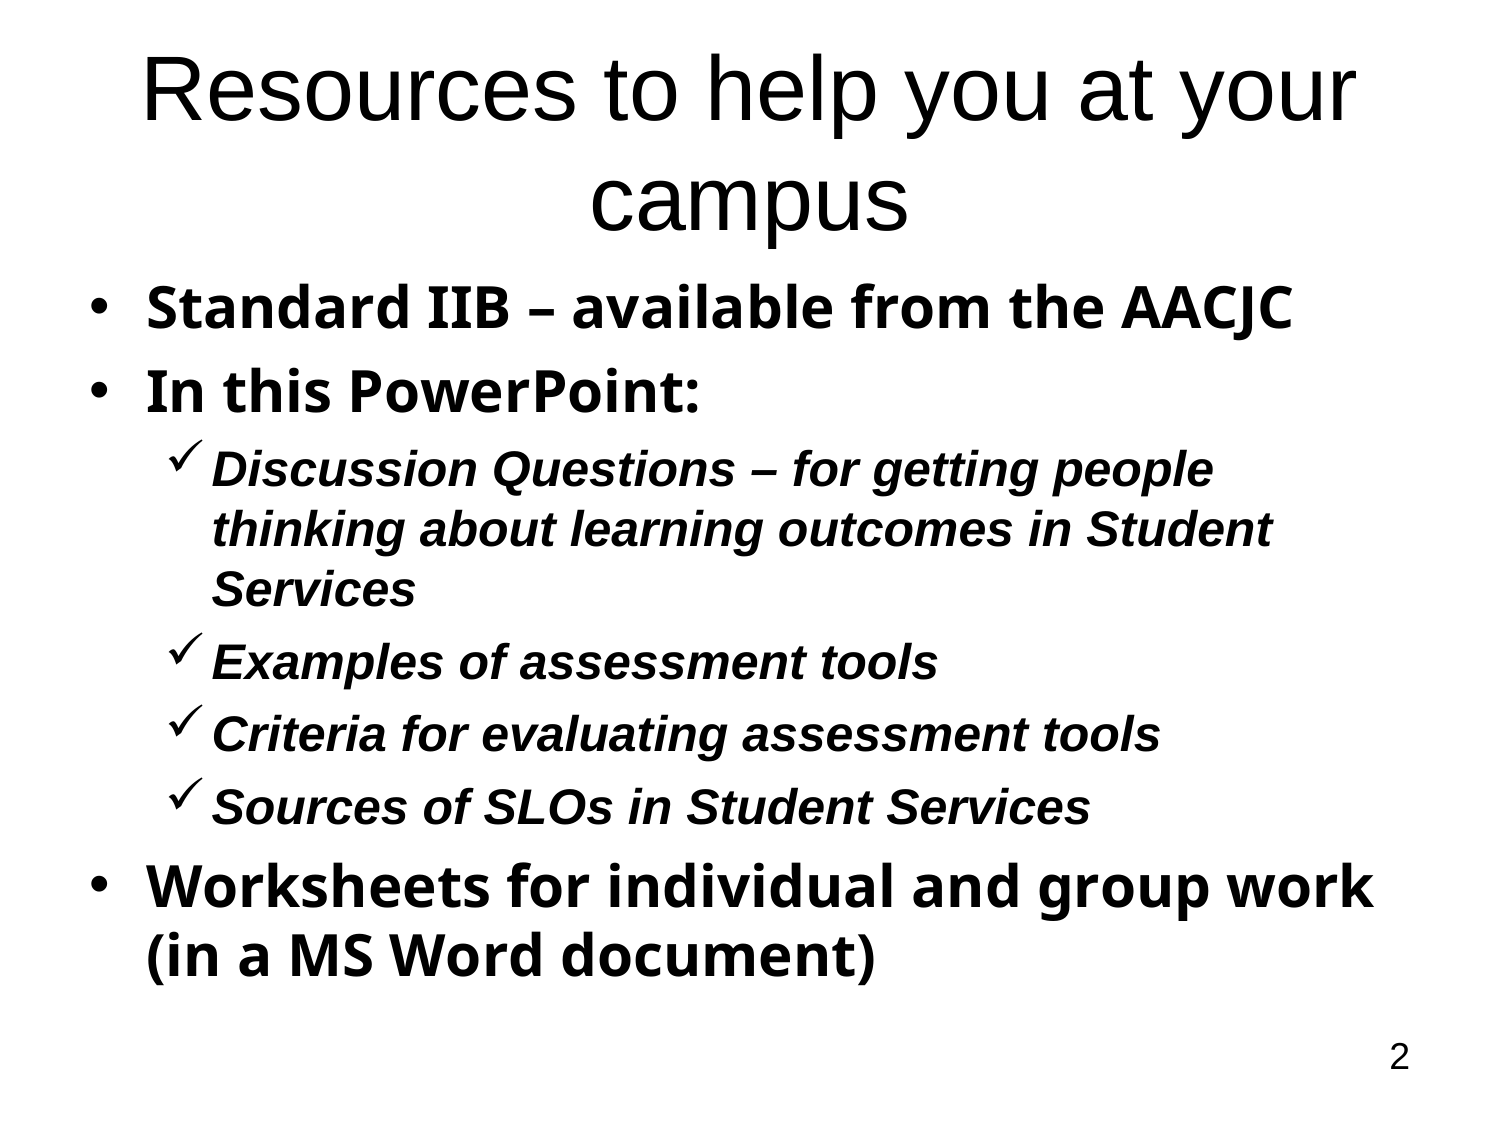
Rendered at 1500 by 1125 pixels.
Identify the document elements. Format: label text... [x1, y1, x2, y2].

list Standard IIB – available from the AACJC In this PowerPoint: Discussion Questions – for getting people thinking about learning outcomes in Student Services Examples of assessment tools Criteria for evaluating assessment tools Sources of SLOs in Student Services Worksheets for individual and group work (in a MS Word document) [75, 262, 1426, 1005]
title Resources to help you at your campus [75, 45, 1426, 233]
